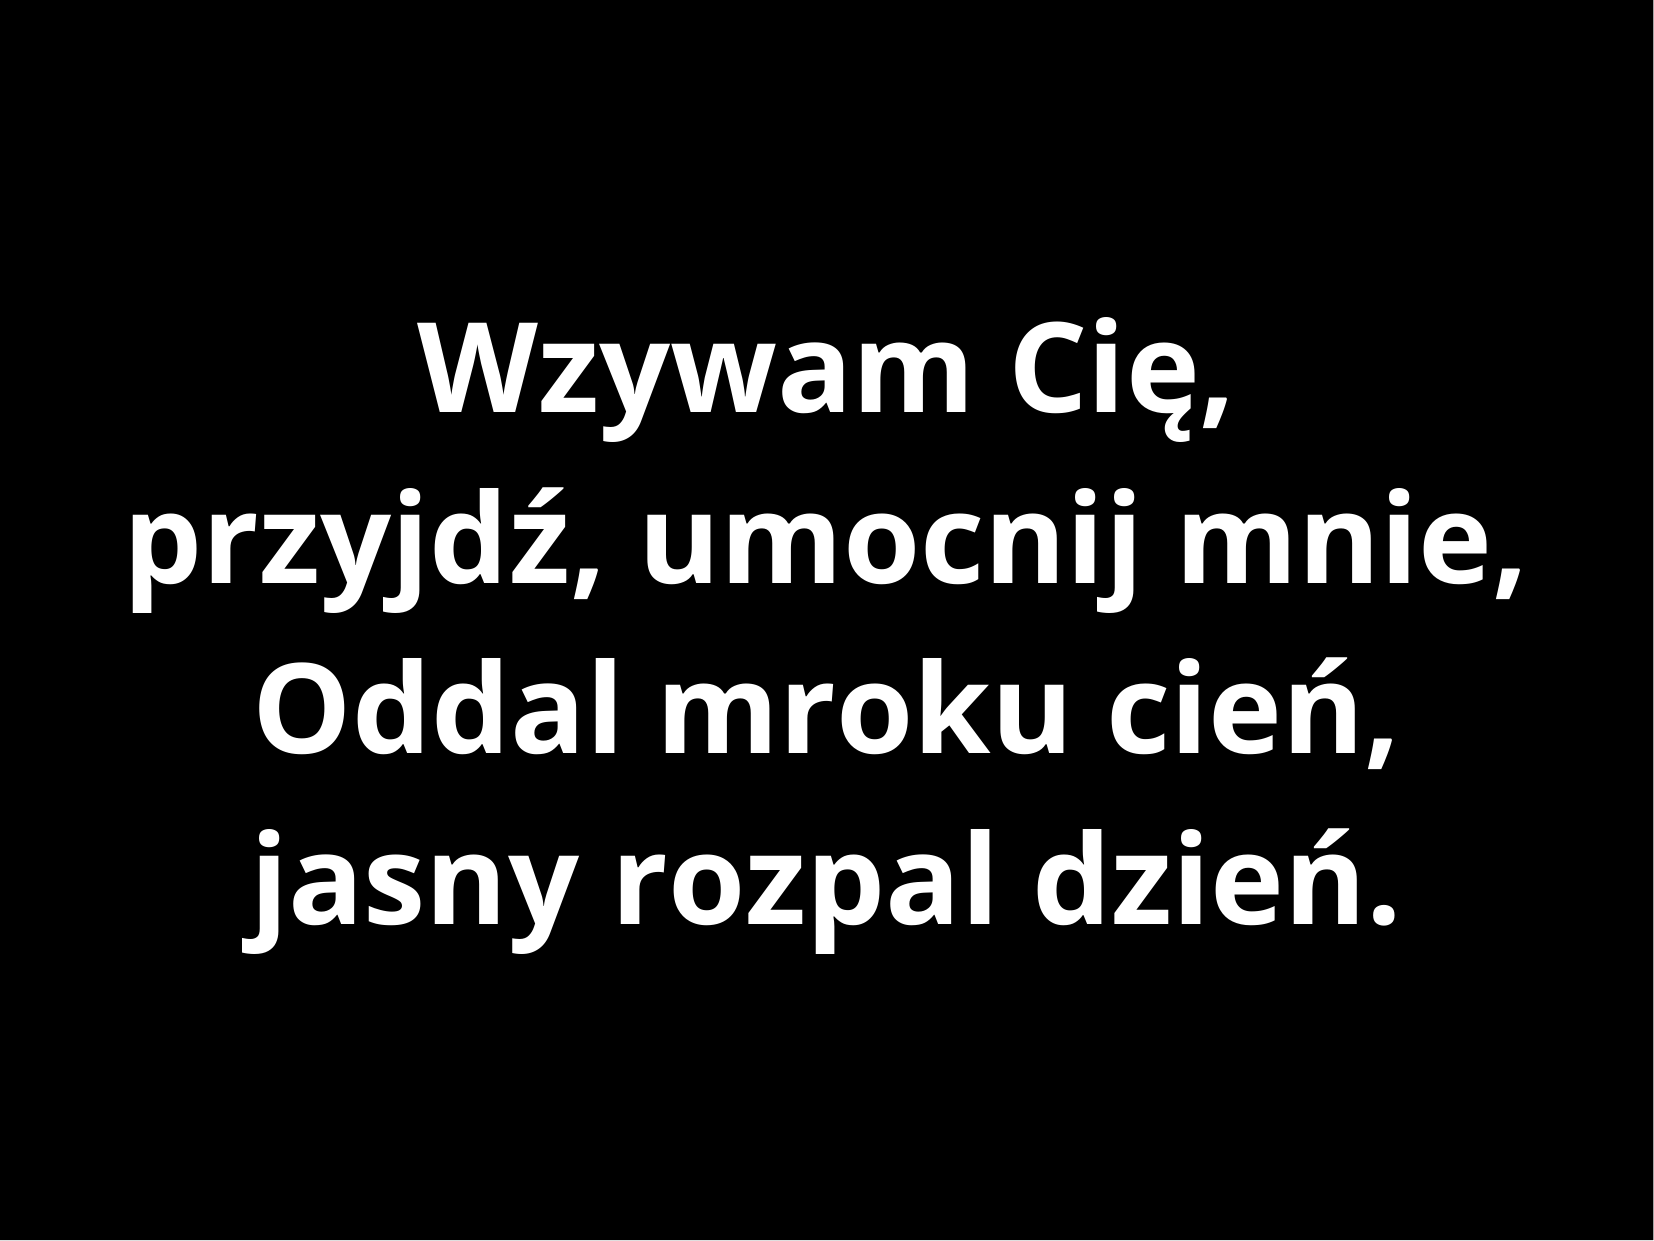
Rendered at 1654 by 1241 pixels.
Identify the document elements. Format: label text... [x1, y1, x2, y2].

title Wzywam Cię, przyjdź, umocnij mnie, Oddal mroku cień, jasny rozpal dzień. [0, 0, 1654, 1241]
